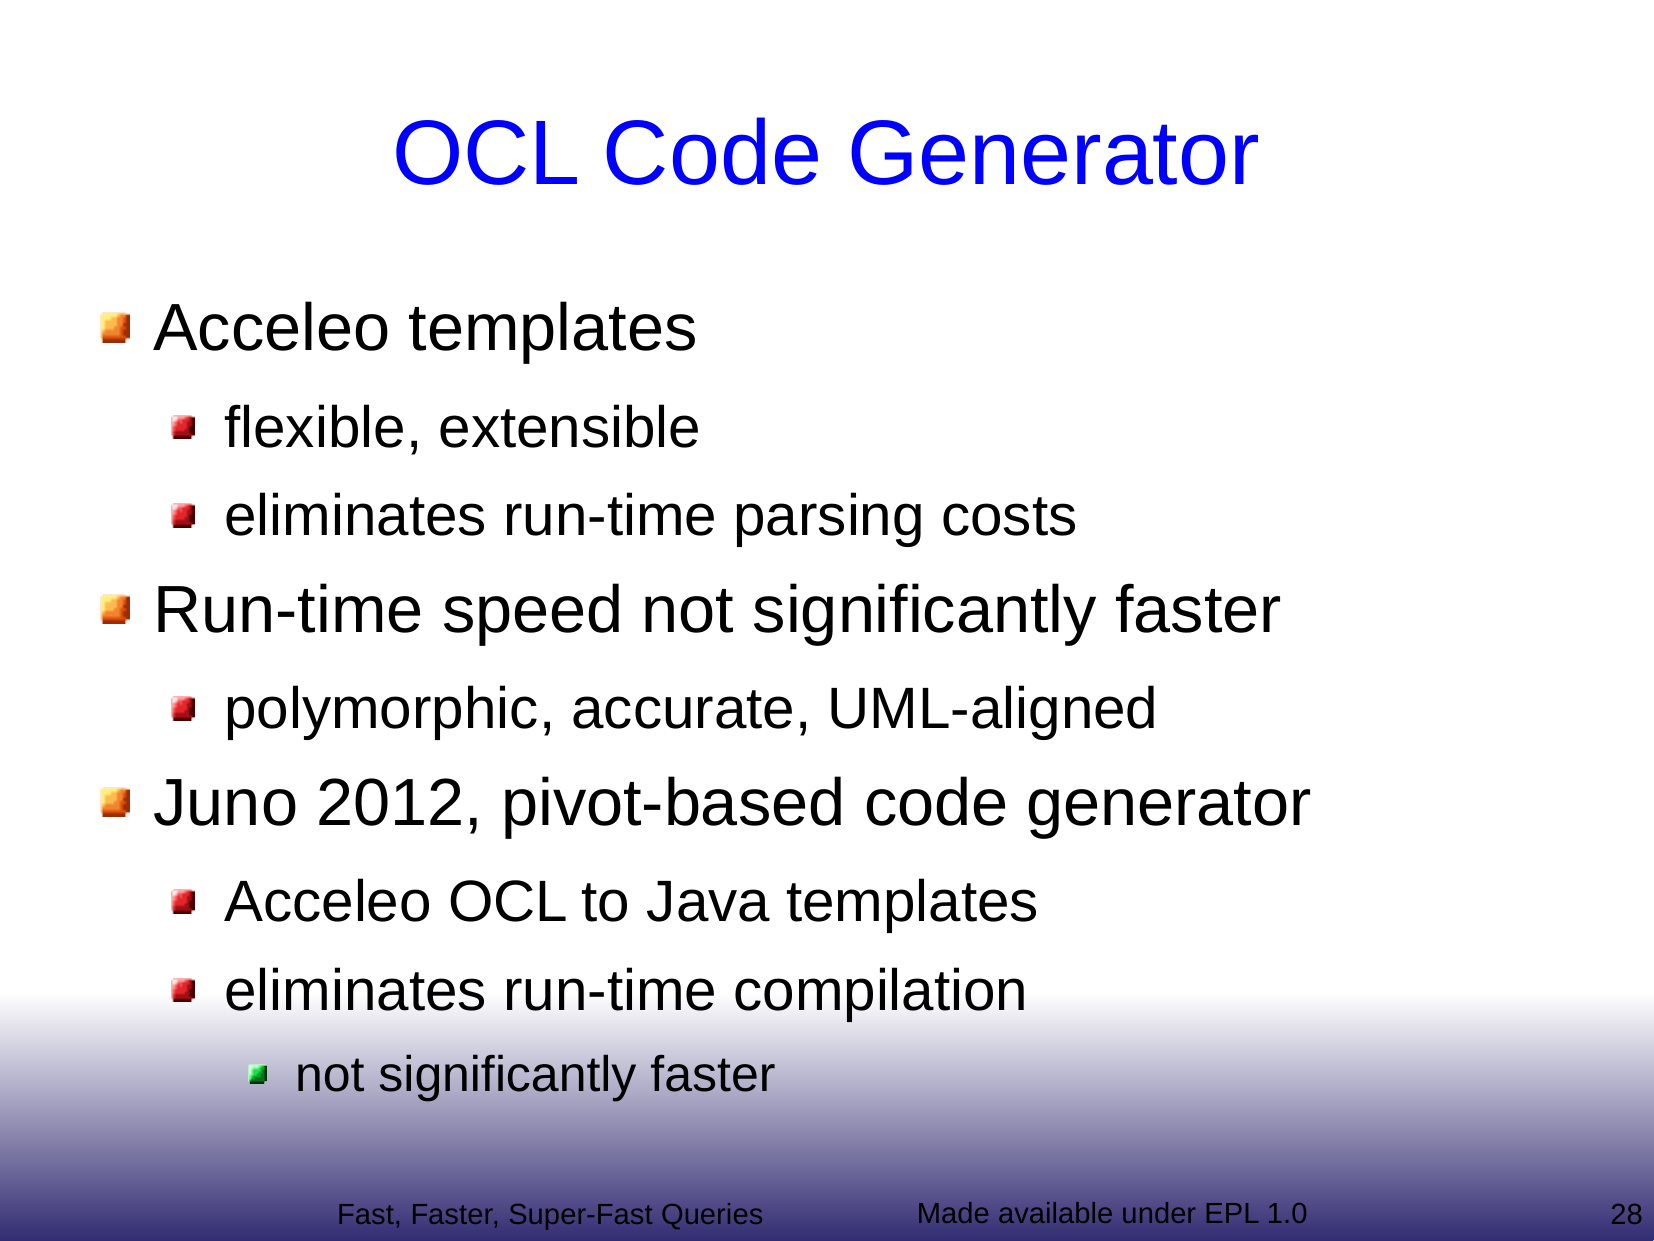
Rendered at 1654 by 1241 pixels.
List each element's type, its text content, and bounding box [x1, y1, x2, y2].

list Acceleo templates flexible, extensible eliminates run-time parsing costs Run-time speed not significantly faster polymorphic, accurate, UML-aligned Juno 2012, pivot-based code generator Acceleo OCL to Java templates eliminates run-time compilation not significantly faster [82, 290, 1571, 1109]
title OCL Code Generator [82, 49, 1571, 257]
